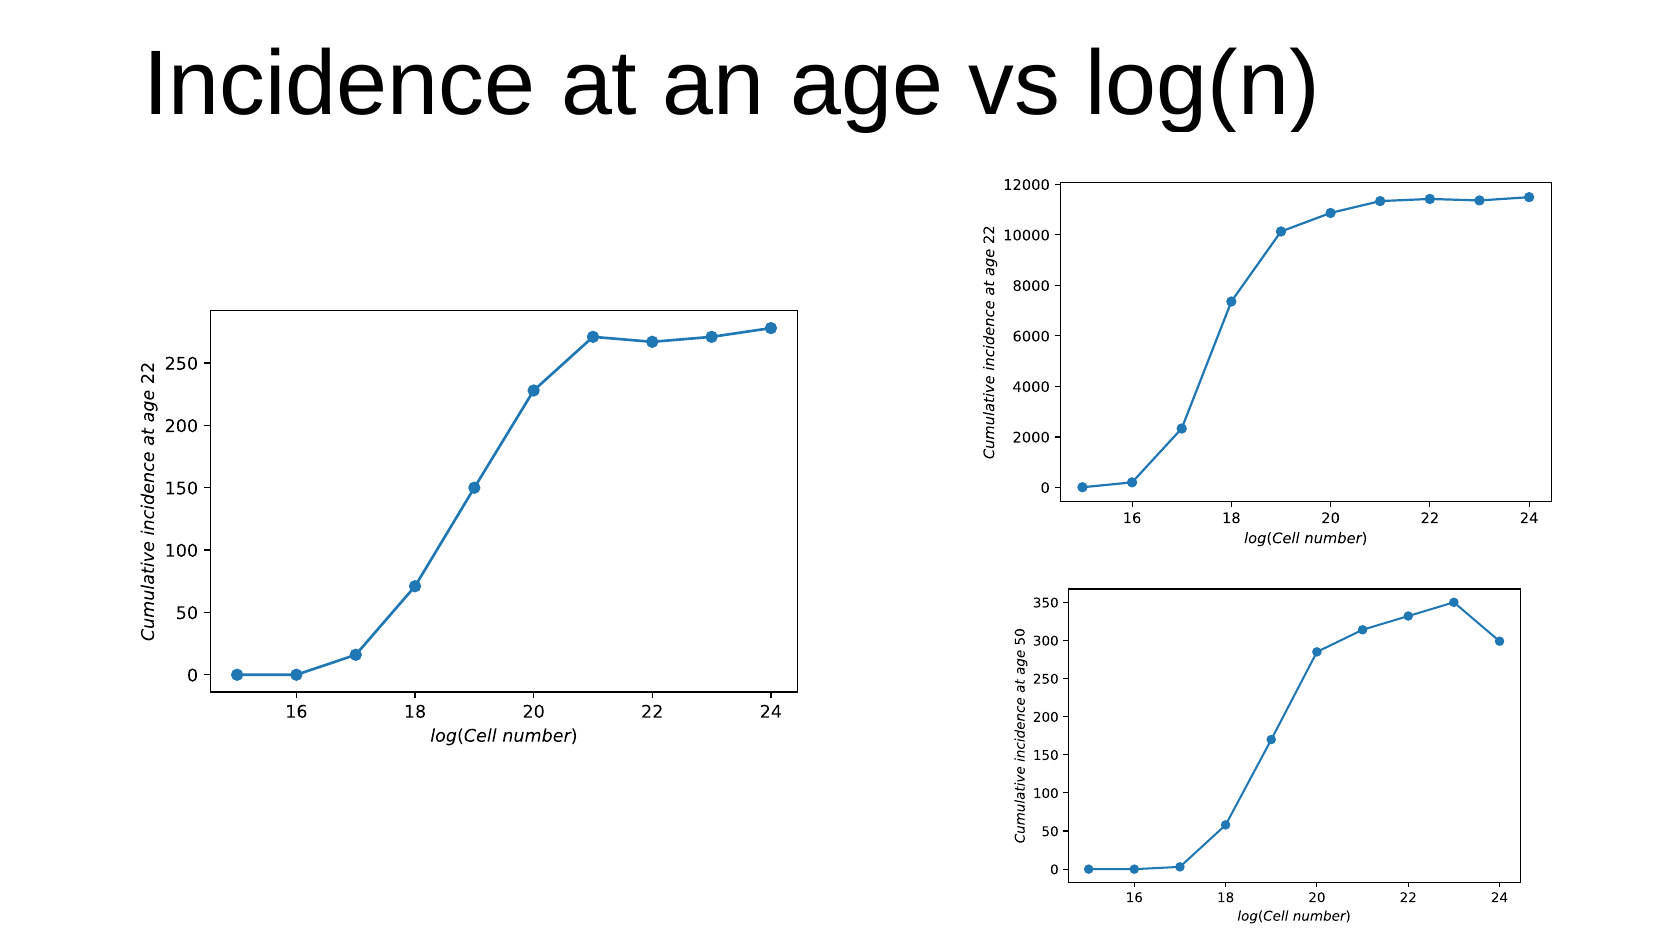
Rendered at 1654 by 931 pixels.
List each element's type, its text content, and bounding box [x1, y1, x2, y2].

picture [115, 249, 875, 756]
title Incidence at an age vs log(n) [0, 0, 1477, 166]
picture [980, 131, 1616, 931]
